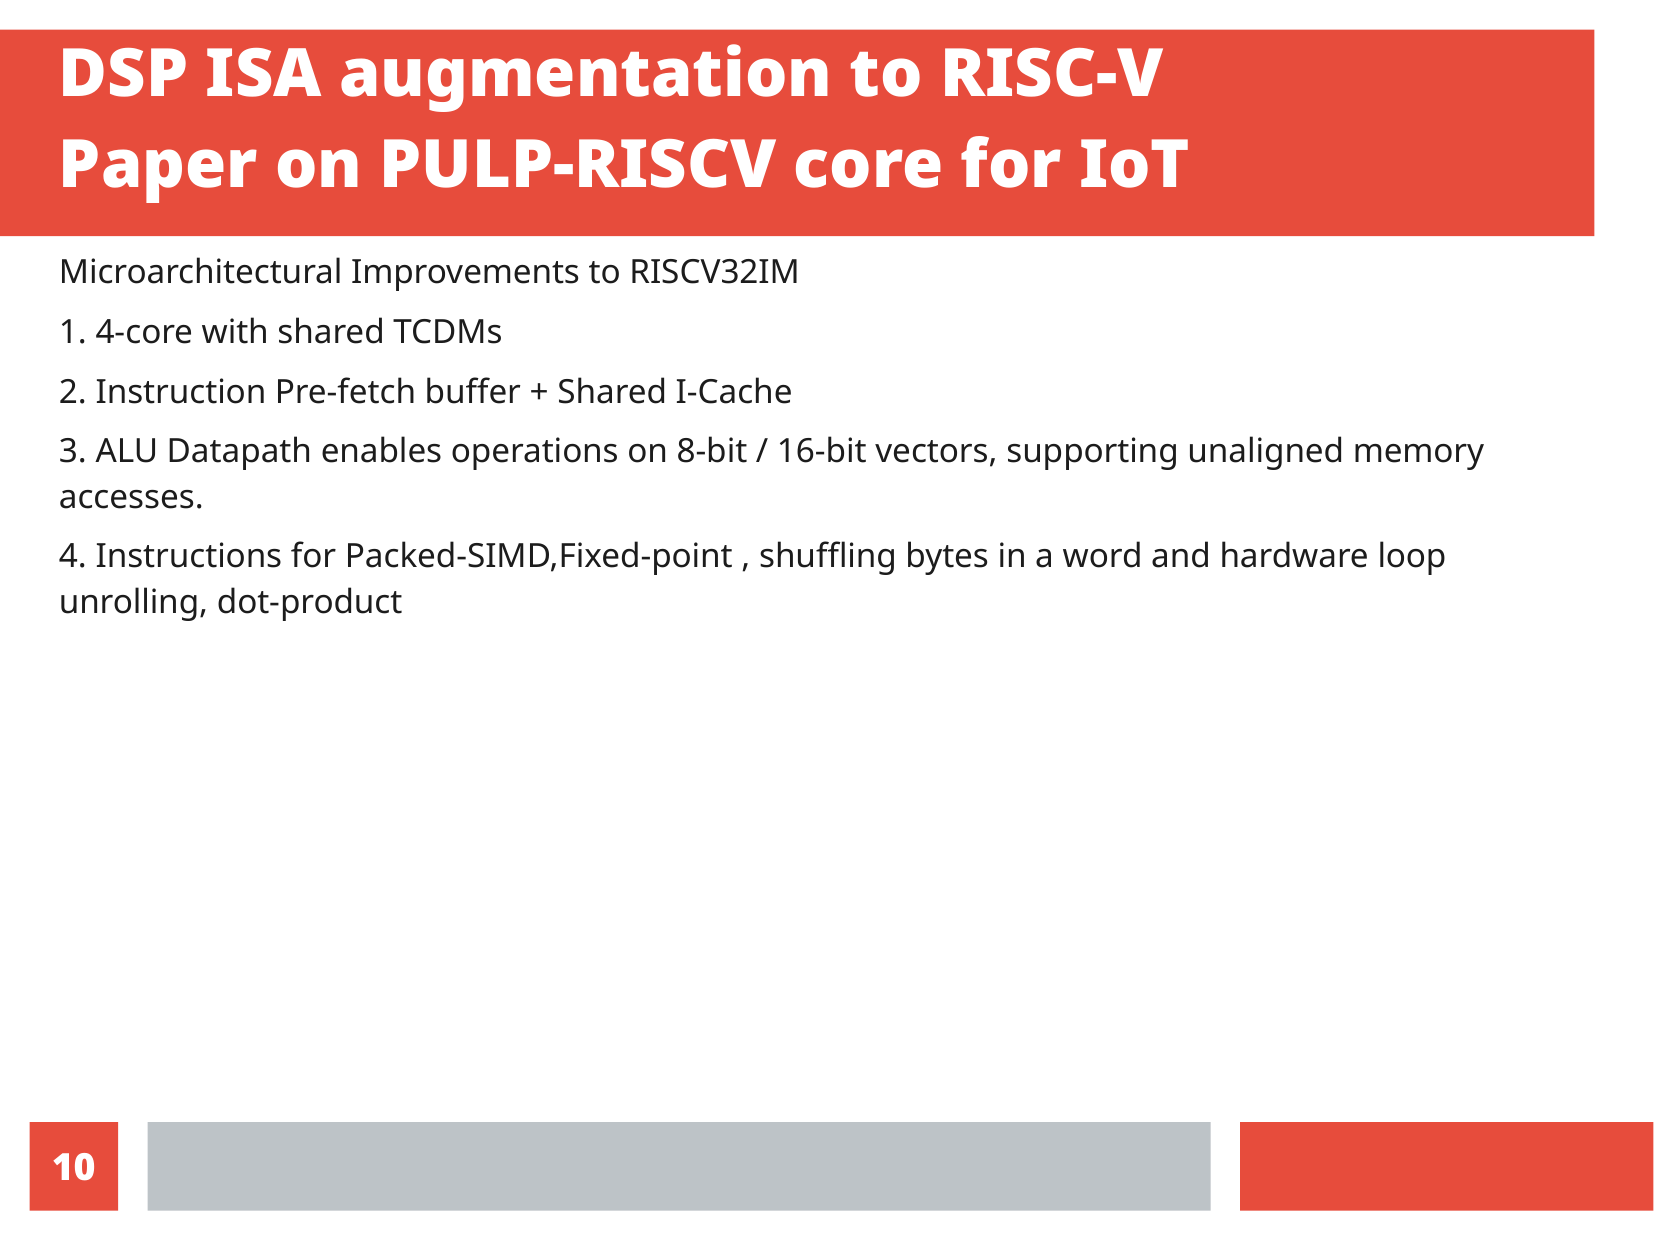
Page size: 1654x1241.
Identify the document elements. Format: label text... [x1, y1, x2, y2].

title DSP ISA augmentation to RISC-V Paper on PULP-RISCV core for IoT [59, 59, 1595, 207]
list Microarchitectural Improvements to RISCV32IM 1. 4-core with shared TCDMs 2. Instruction Pre-fetch buffer + Shared I-Cache 3. ALU Datapath enables operations on 8-bit / 16-bit vectors, supporting unaligned memory accesses. 4. Instructions for Packed-SIMD,Fixed-point , shuffling bytes in a word and hardware loop unrolling, dot-product [59, 248, 1565, 1093]
